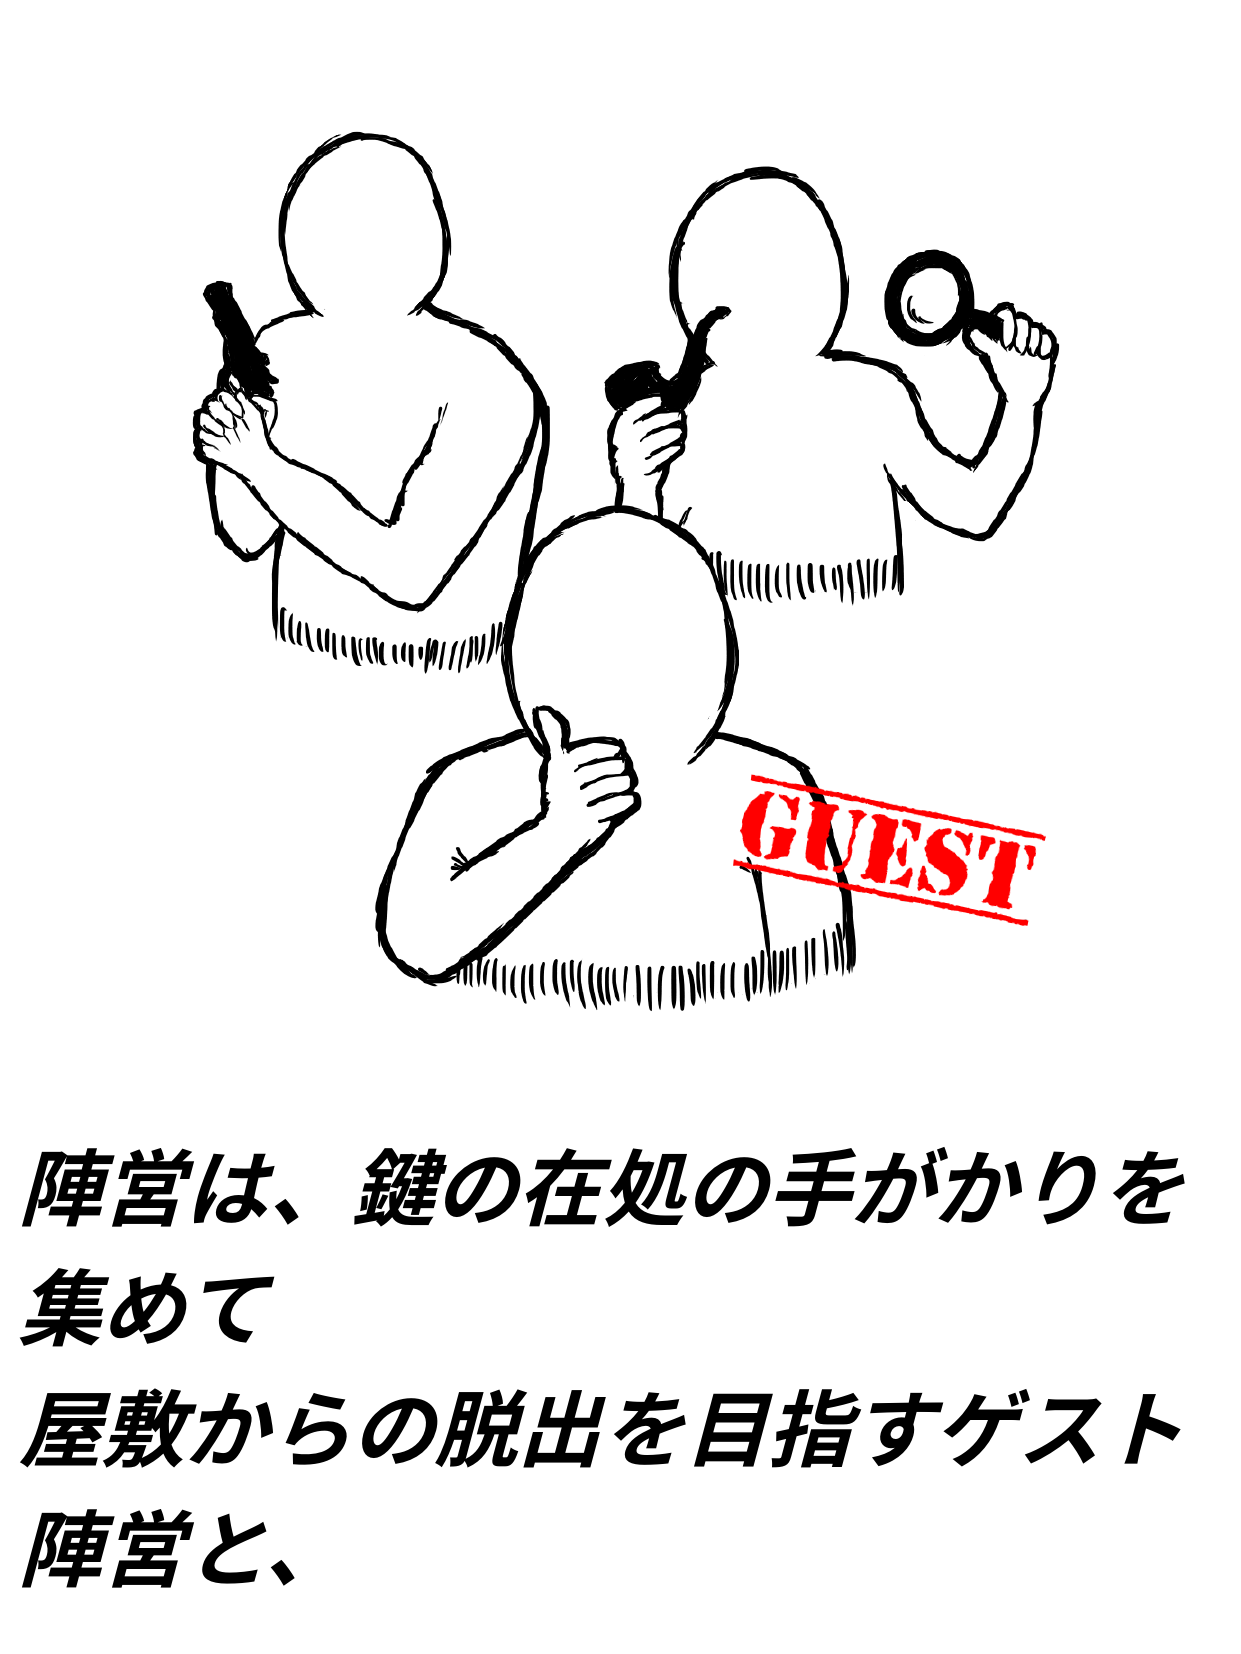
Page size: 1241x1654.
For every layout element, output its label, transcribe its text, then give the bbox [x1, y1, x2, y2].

picture [169, 119, 1070, 1021]
text_box 陣営は、鍵の在処の手がかりを集めて 屋敷からの脱出を目指すゲスト陣営と、 [3, 1231, 1239, 1496]
